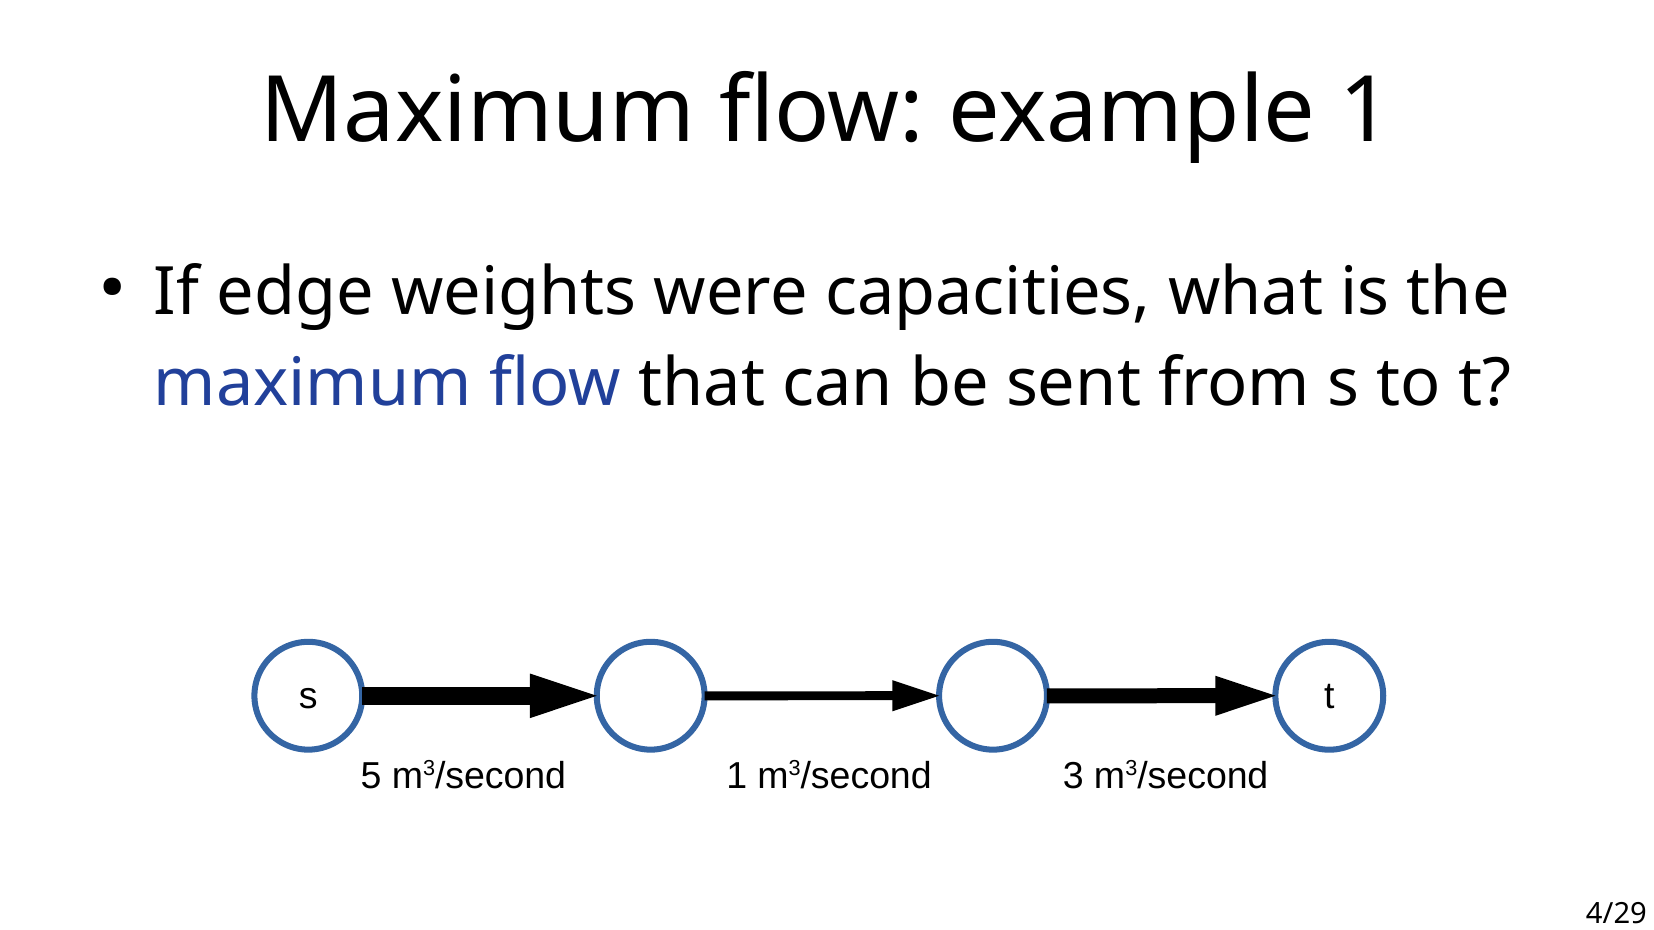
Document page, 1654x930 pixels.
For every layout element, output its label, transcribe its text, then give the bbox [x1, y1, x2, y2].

text_box s [254, 641, 362, 750]
list If edge weights were capacities, what is the maximum flow that can be sent from s to t? [82, 242, 1571, 448]
text_box 3 m3/second [1043, 742, 1288, 808]
text_box 5 m3/second [341, 742, 586, 808]
text_box 1 m3/second [707, 742, 952, 808]
title Maximum flow: example 1 [82, 2, 1571, 210]
text_box [939, 641, 1047, 750]
text_box [596, 641, 705, 750]
text_box t [1275, 641, 1384, 750]
